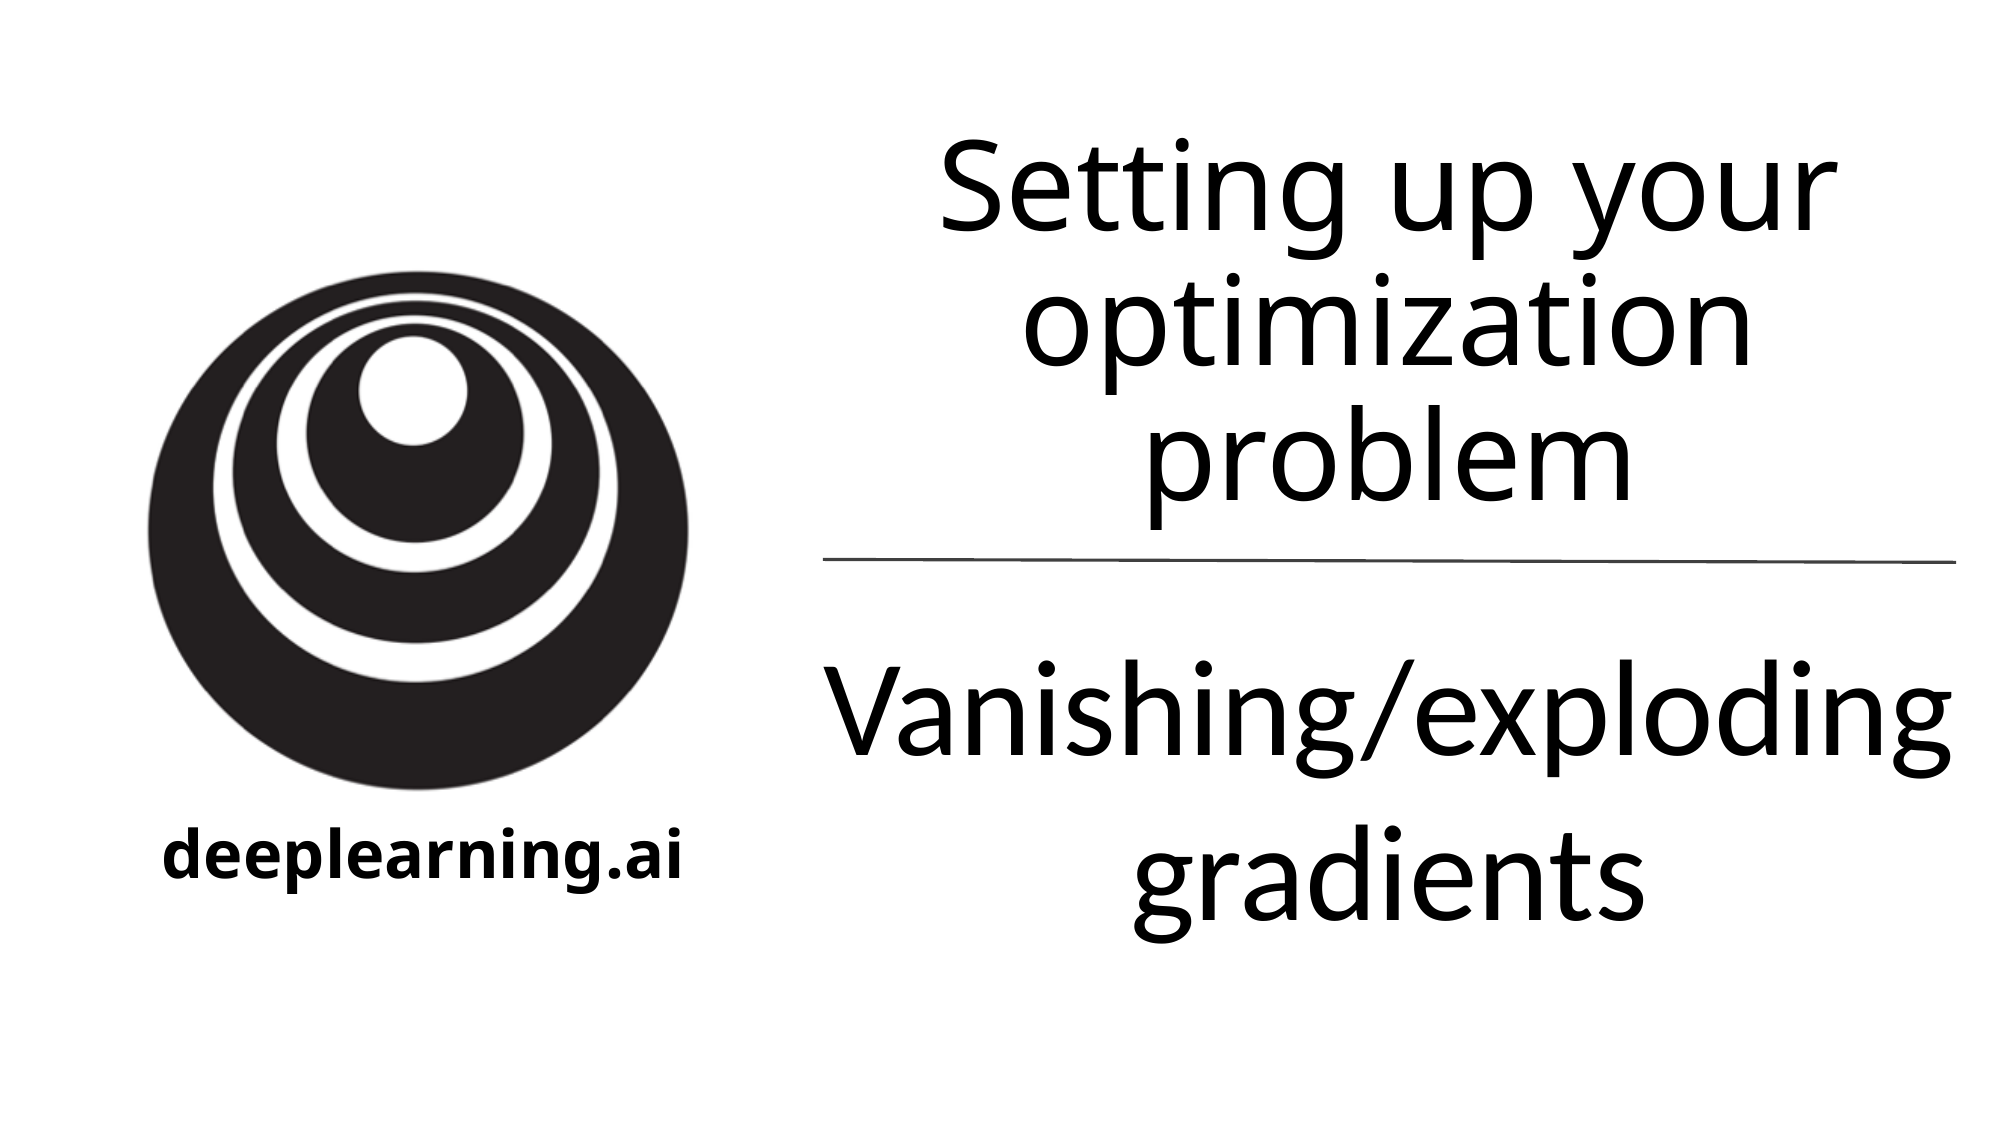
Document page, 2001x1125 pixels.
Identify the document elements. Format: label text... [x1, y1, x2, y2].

picture [108, 234, 739, 768]
text_box Vanishing/exploding gradients [796, 610, 1982, 956]
text_box deeplearning.ai [56, 768, 790, 901]
text_box Setting up your optimization problem [829, 148, 1950, 536]
